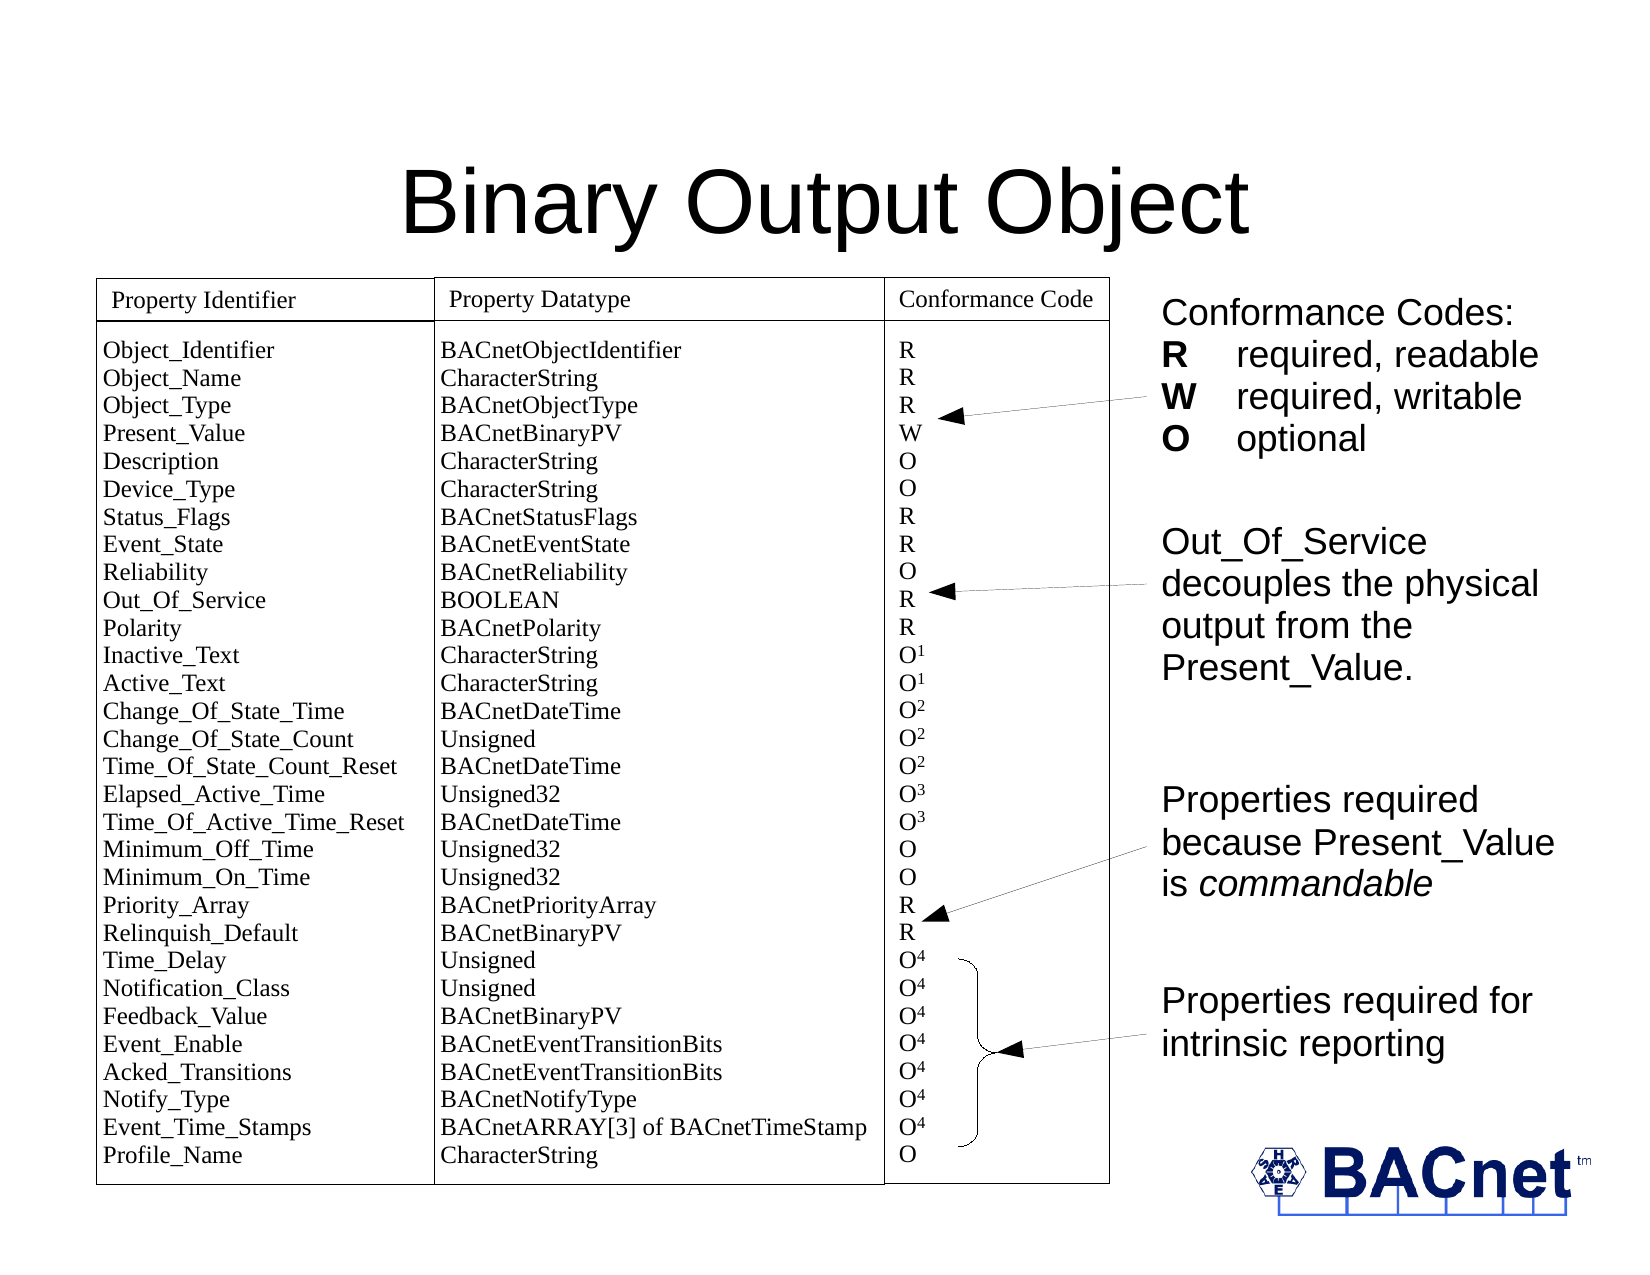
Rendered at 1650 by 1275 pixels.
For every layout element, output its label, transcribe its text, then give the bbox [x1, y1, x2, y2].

text_box Property Datatype [434, 277, 884, 321]
text_box Out_Of_Service decouples the physical output from the Present_Value. [1146, 513, 1591, 697]
text_box Conformance Codes: R required, readable W required, writable O optional [1146, 284, 1591, 471]
text_box Conformance Code [884, 277, 1110, 321]
text_box Properties required because Present_Value is commandable [1146, 771, 1591, 913]
subtitle Object_Identifier Object_Name Object_Type Present_Value Description Device_Type Status_Flags Event_State Reliability Out_Of_Service Polarity Inactive_Text Active_Text Change_Of_State_Time Change_Of_State_Count Time_Of_State_Count_Reset Elapsed_Active_Time Time_Of_Active_Time_Reset Minimum_Off_Time Minimum_On_Time Priority_Array Relinquish_Default Time_Delay Notification_Class Feedback_Value Event_Enable Acked_Transitions Notify_Type Event_Time_Stamps Profile_Name [96, 322, 434, 1185]
picture [1251, 1146, 1591, 1216]
title Binary Output Object [135, 105, 1515, 299]
text_box BACnetObjectIdentifier CharacterString BACnetObjectType BACnetBinaryPV CharacterString CharacterString BACnetStatusFlags BACnetEventState BACnetReliability BOOLEAN BACnetPolarity CharacterString CharacterString BACnetDateTime Unsigned BACnetDateTime Unsigned32 BACnetDateTime Unsigned32 Unsigned32 BACnetPriorityArray BACnetBinaryPV Unsigned Unsigned BACnetBinaryPV BACnetEventTransitionBits BACnetEventTransitionBits BACnetNotifyType BACnetARRAY[3] of BACnetTimeStamp CharacterString [434, 321, 885, 1185]
text_box R R R W O O R R O R R O1 O1 O2 O2 O2 O3 O3 O O R R O4 O4 O4 O4 O4 O4 O4 O [884, 321, 1110, 1184]
text_box Property Identifier [96, 278, 435, 322]
text_box Properties required for intrinsic reporting [1146, 972, 1591, 1072]
